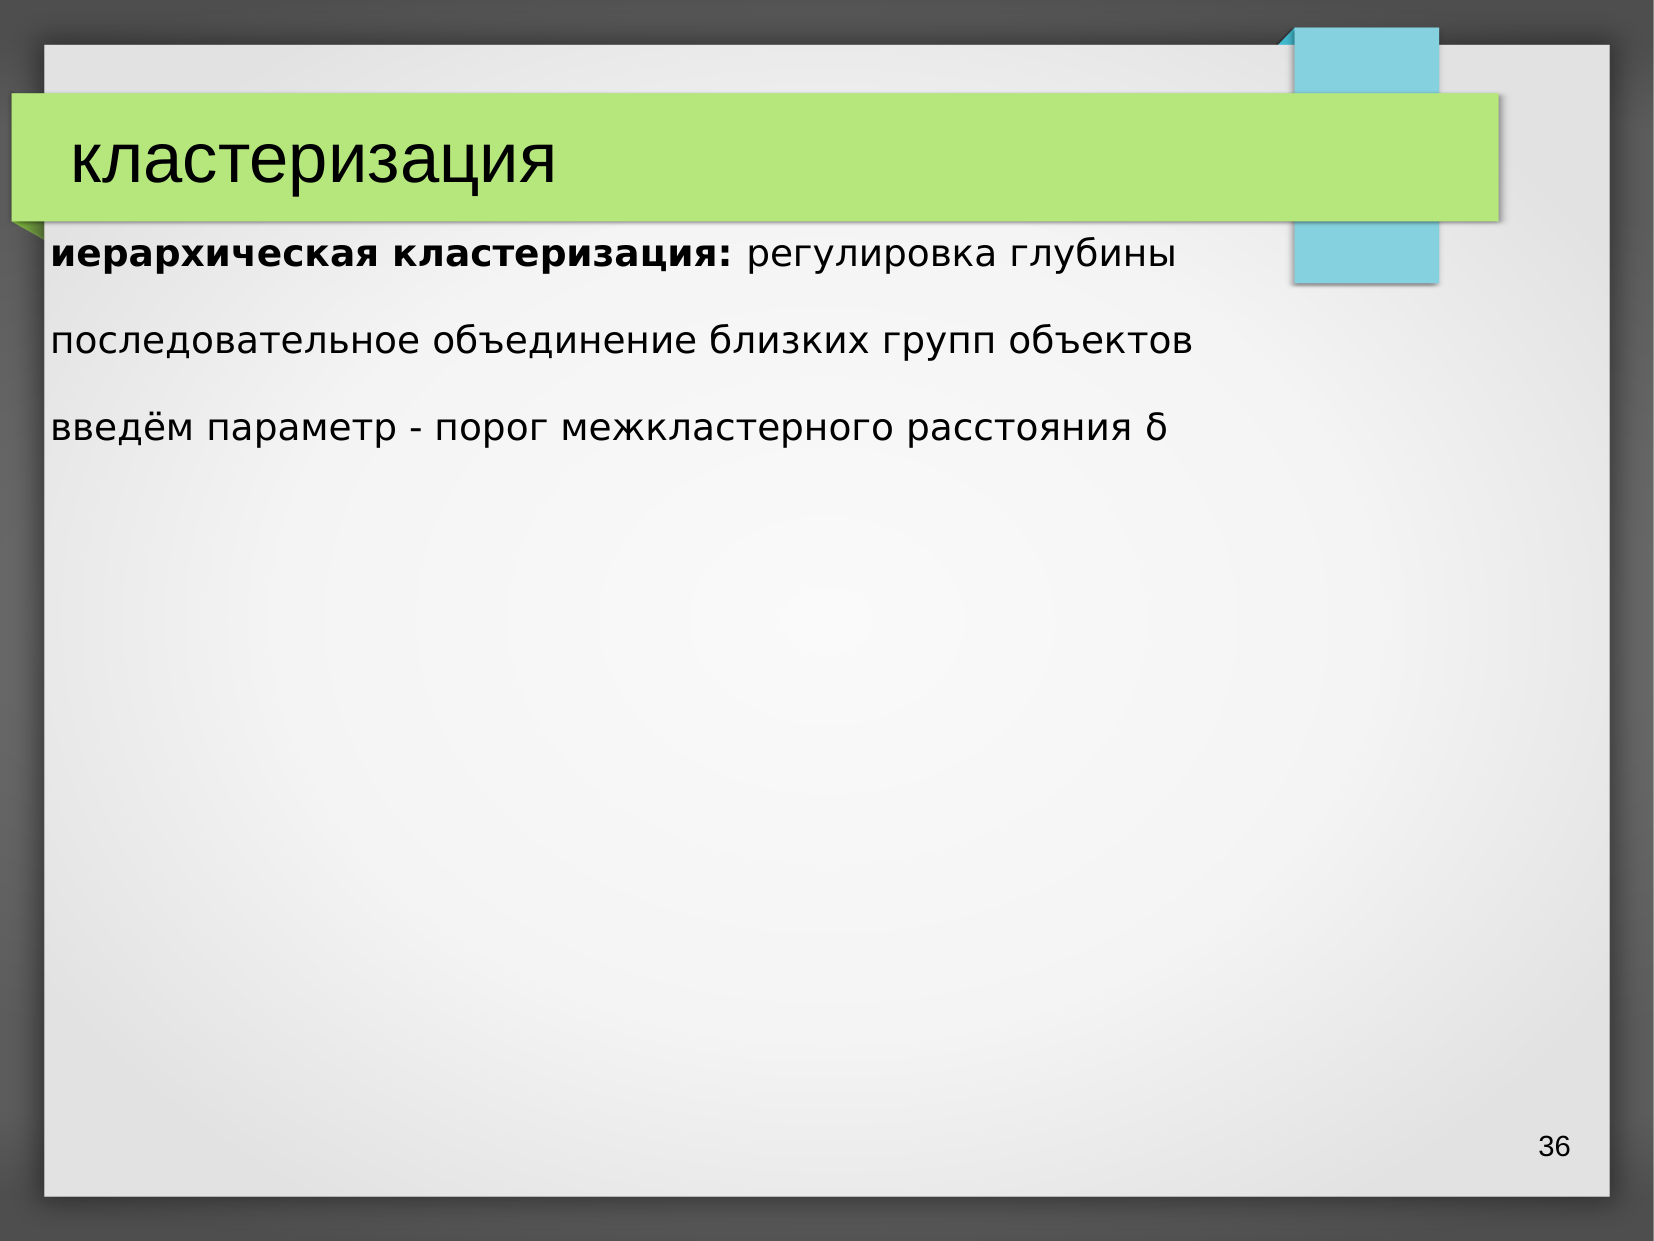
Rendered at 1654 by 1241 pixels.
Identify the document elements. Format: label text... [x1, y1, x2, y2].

text_box иерархическая кластеризация: регулировка глубины последовательное объединение близких групп объектов введём параметр - порог межкластерного расстояния δ [35, 224, 1288, 457]
title кластеризация [70, 118, 1205, 199]
picture [0, 0, 1654, 1241]
